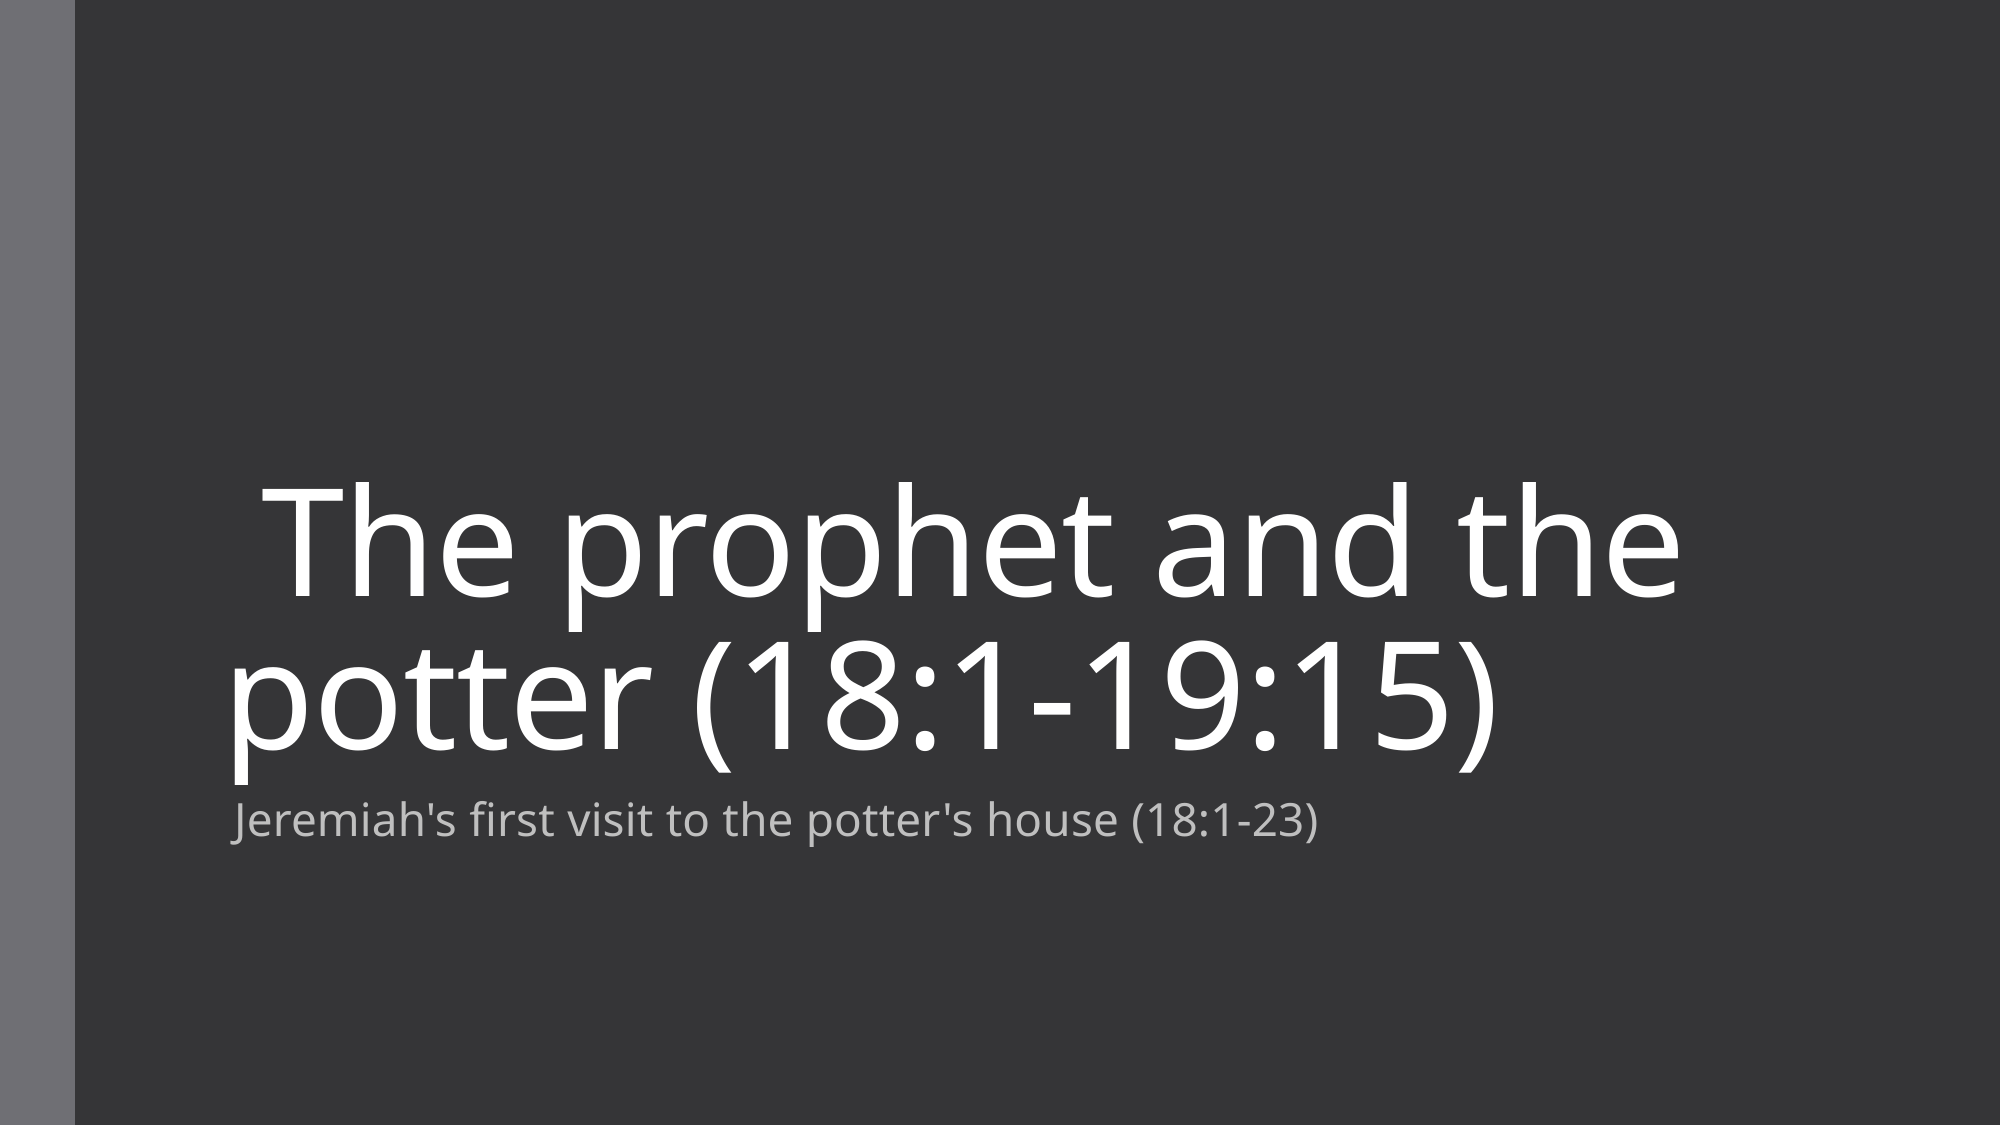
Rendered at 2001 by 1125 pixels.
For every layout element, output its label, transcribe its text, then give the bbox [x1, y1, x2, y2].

title The prophet and the potter (18:1-19:15) [206, 124, 1752, 787]
subtitle Jeremiah's first visit to the potter's house (18:1-23) [206, 787, 1752, 1066]
